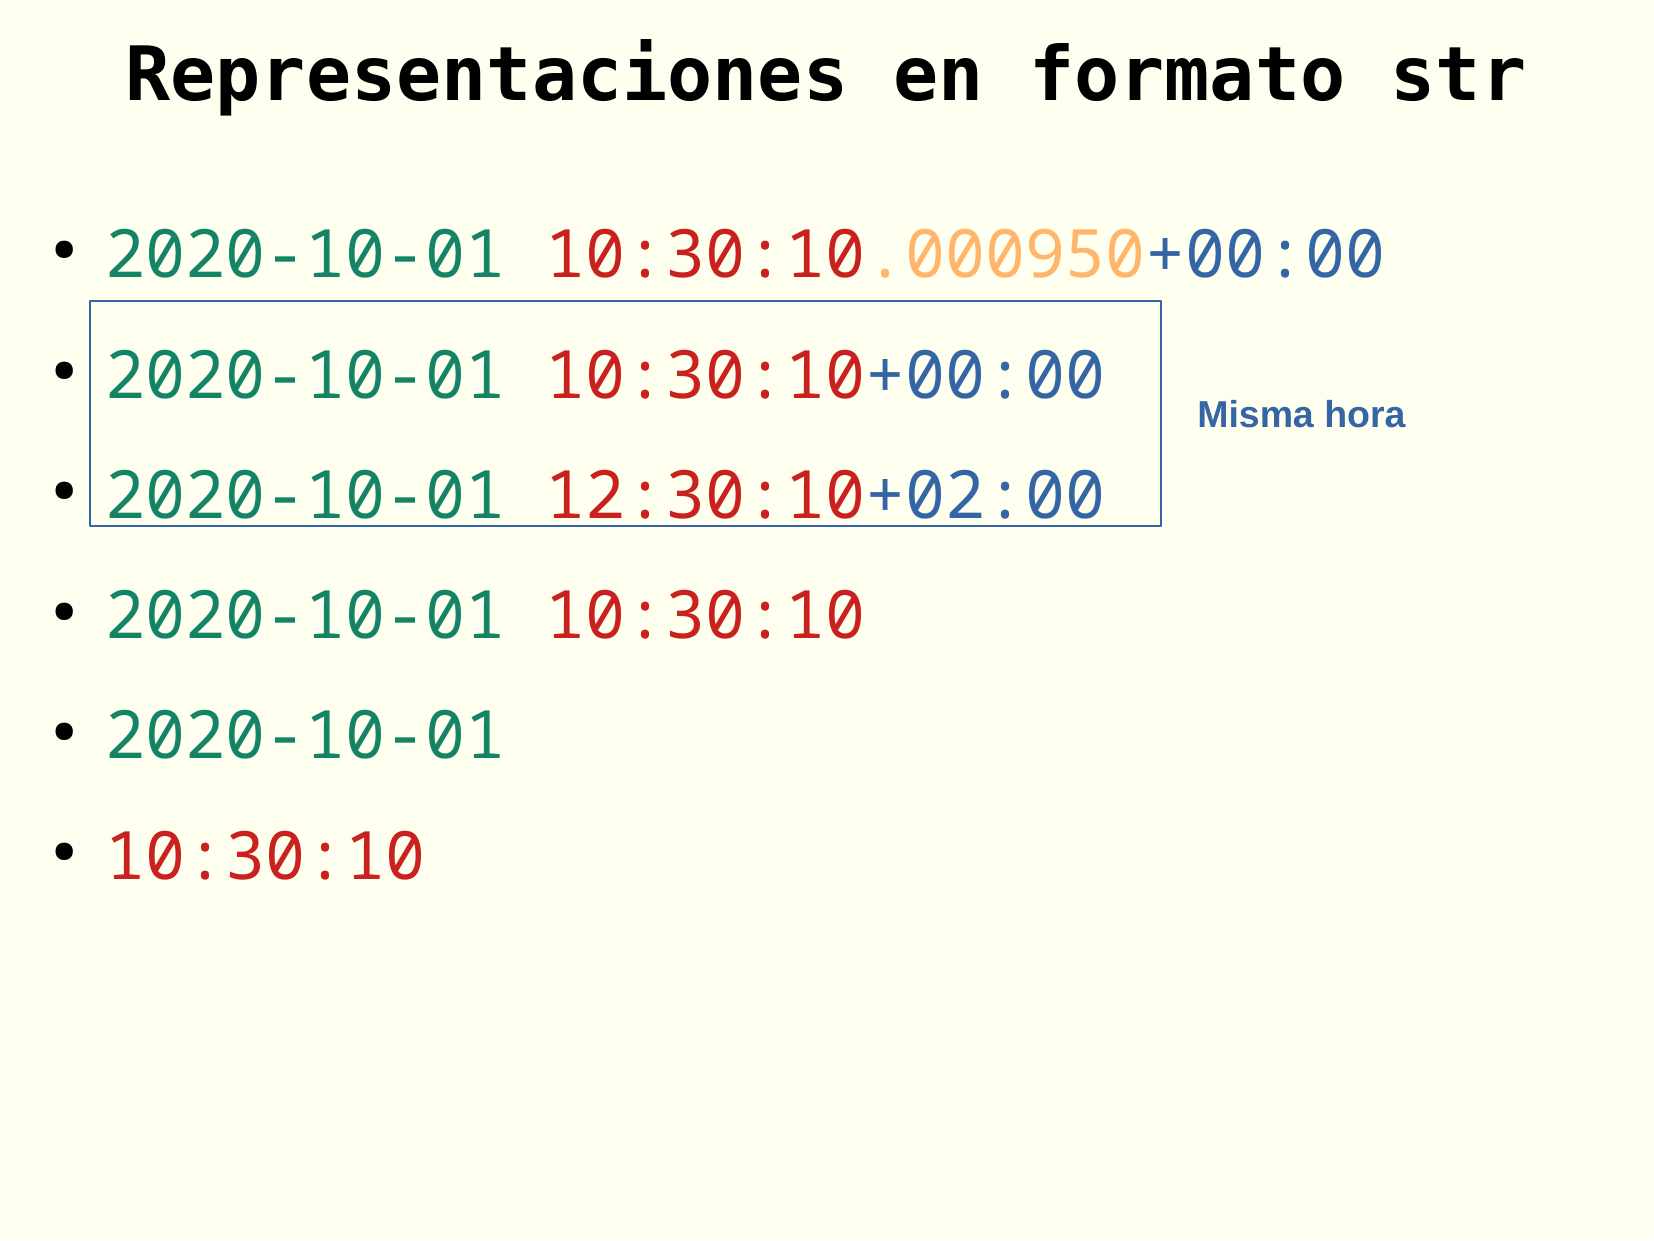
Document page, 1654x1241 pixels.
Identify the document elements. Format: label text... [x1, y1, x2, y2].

title Representaciones en formato str [82, 26, 1571, 124]
list 2020-10-01 10:30:10.000950+00:00 2020-10-01 10:30:10+00:00 2020-10-01 12:30:10+02:00 2020-10-01 10:30:10 2020-10-01 10:30:10 [34, 206, 1634, 962]
text_box Misma hora [1182, 386, 1421, 444]
